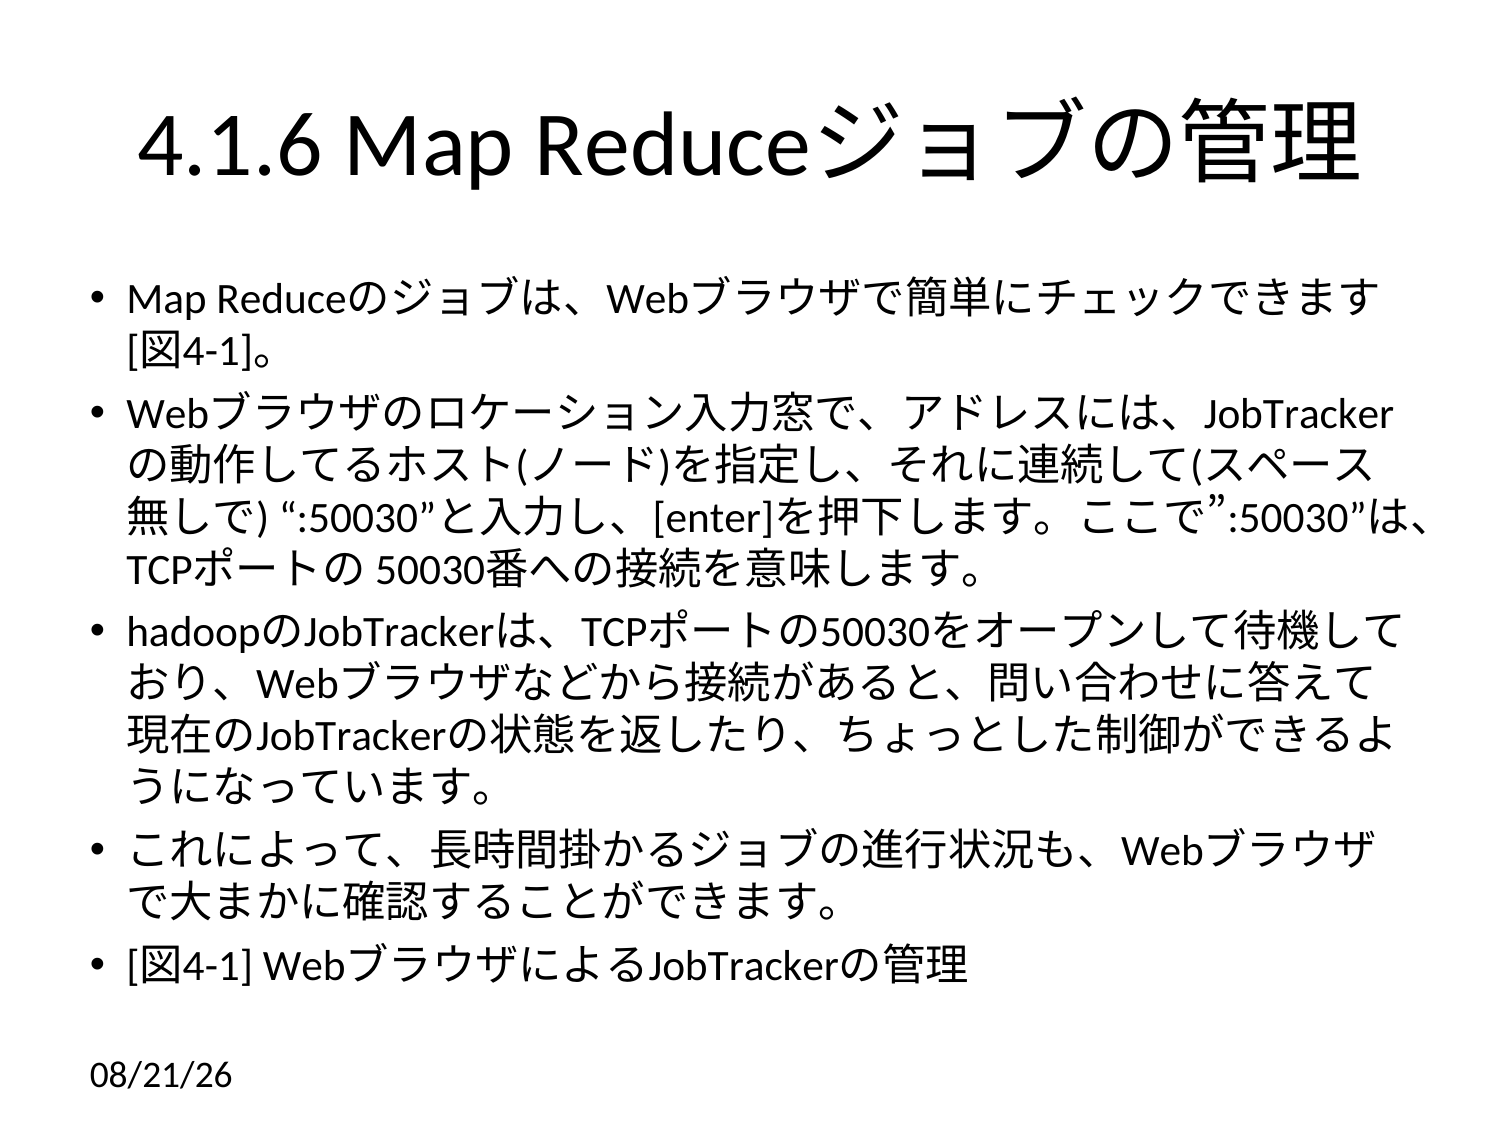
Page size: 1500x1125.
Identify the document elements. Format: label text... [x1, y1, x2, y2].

title 4.1.6 Map Reduceジョブの管理 [75, 21, 1426, 257]
list Map Reduceのジョブは、Webブラウザで簡単にチェックできます[図4-1]。 Webブラウザのロケーション入力窓で、アドレスには、JobTrackerの動作してるホスト(ノード)を指定し、それに連続して(スペース無しで) “:50030”と入力し、[enter]を押下します。ここで”:50030”は、TCPポートの 50030番への接続を意味します。 hadoopのJobTrackerは、TCPポートの50030をオープンして待機しており、Webブラウザなどから接続があると、問い合わせに答えて現在のJobTrackerの状態を返したり、ちょっとした制御ができるようになっています。 これによって、長時間掛かるジョブの進行状況も、Webブラウザで大まかに確認することができます。 [図4-1] WebブラウザによるJobTrackerの管理 [75, 262, 1426, 1006]
